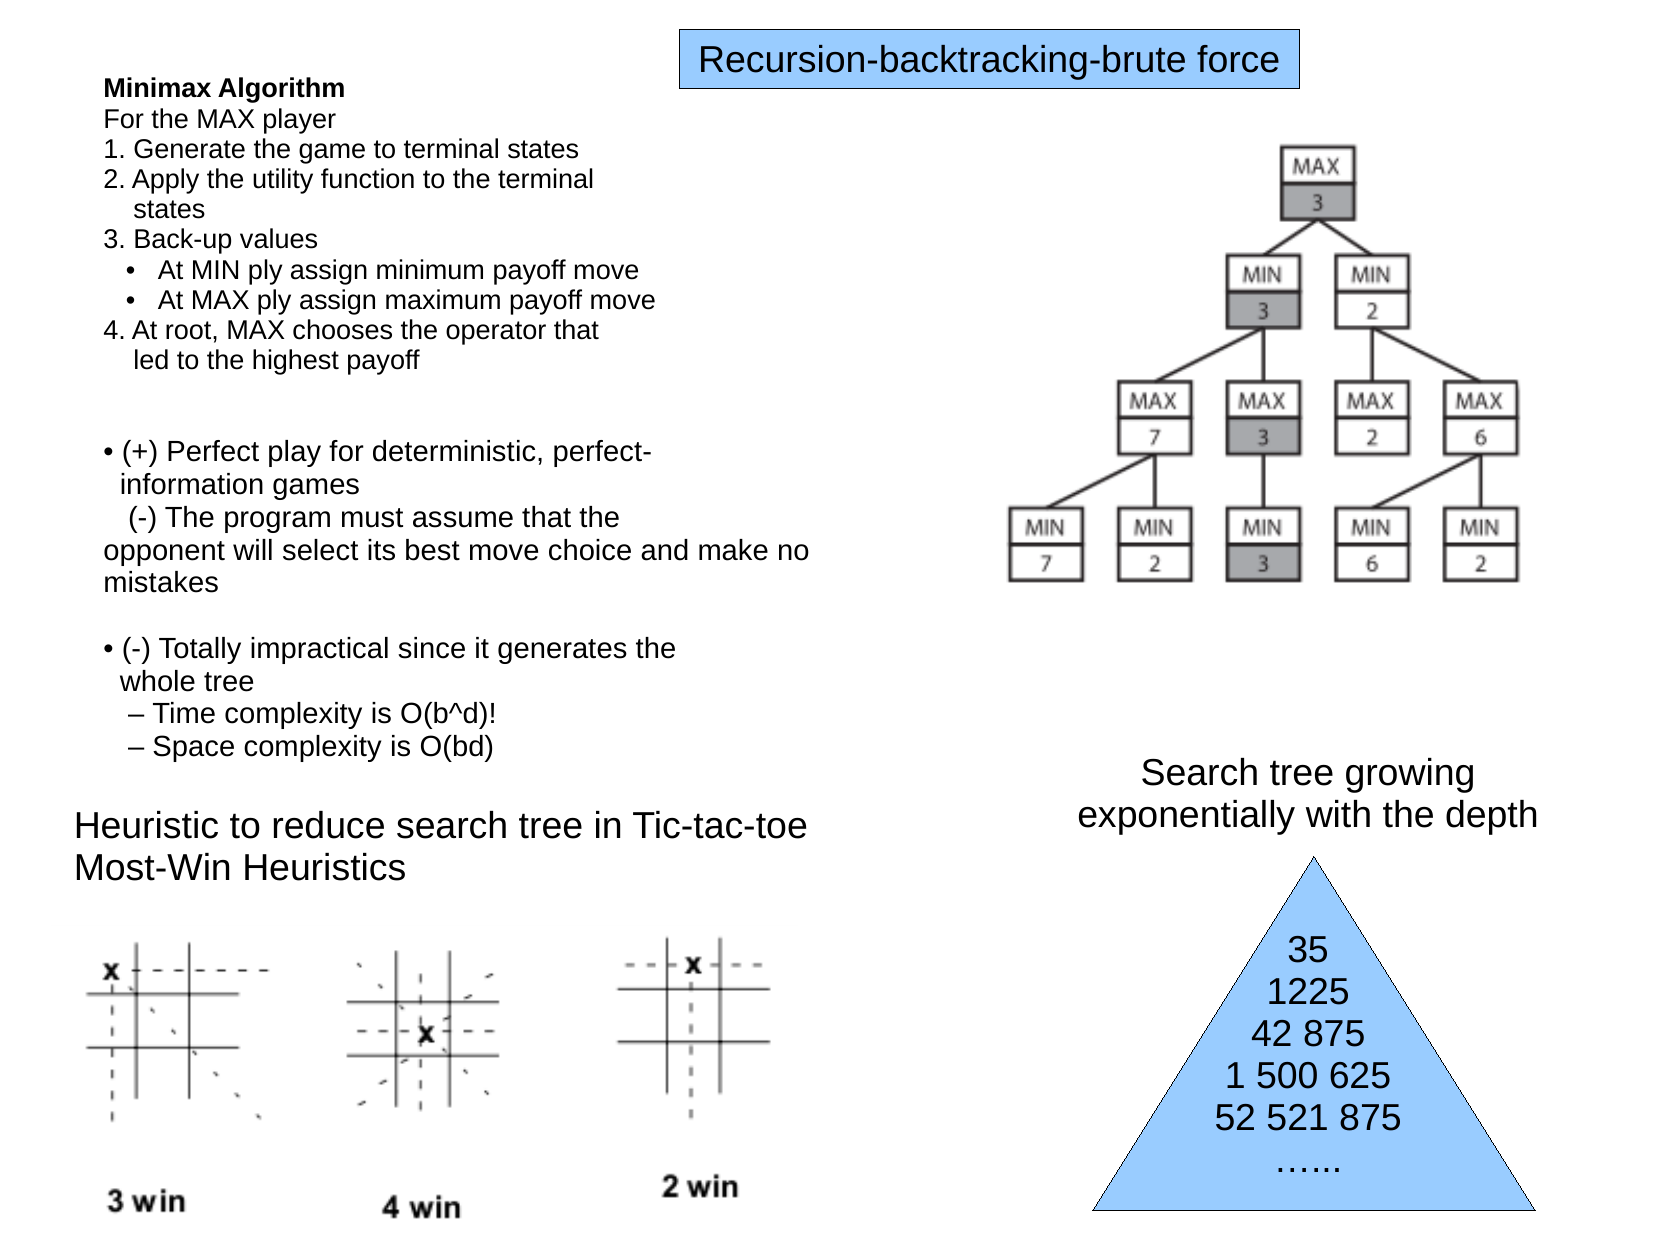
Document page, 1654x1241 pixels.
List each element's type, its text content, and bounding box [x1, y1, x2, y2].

text_box Search tree growing exponentially with the depth [1027, 744, 1589, 843]
text_box Heuristic to reduce search tree in Tic-tac-toe Most-Win Heuristics [59, 797, 975, 939]
picture [51, 924, 798, 1229]
text_box • (+) Perfect play for deterministic, perfect- information games (-) The program must assume that the opponent will select its best move choice and make no mistakes • (-) Totally impractical since it generates the whole tree – Time complexity is O(b^d)! – Space complexity is O(bd) [88, 395, 886, 804]
text_box [1092, 1051, 1536, 1211]
text_box 35 1225 42 875 1 500 625 52 521 875 …... [1181, 920, 1436, 1188]
text_box Minimax Algorithm For the MAX player 1. Generate the game to terminal states 2. Apply the utility function to the terminal states 3. Back-up values • At MIN ply assign minimum payoff move • At MAX ply assign maximum payoff move 4. At root, MAX chooses the operator that led to the highest payoff [88, 65, 827, 395]
text_box [1274, 856, 1354, 920]
text_box Recursion-backtracking-brute force [679, 29, 1300, 89]
picture [1003, 128, 1533, 591]
